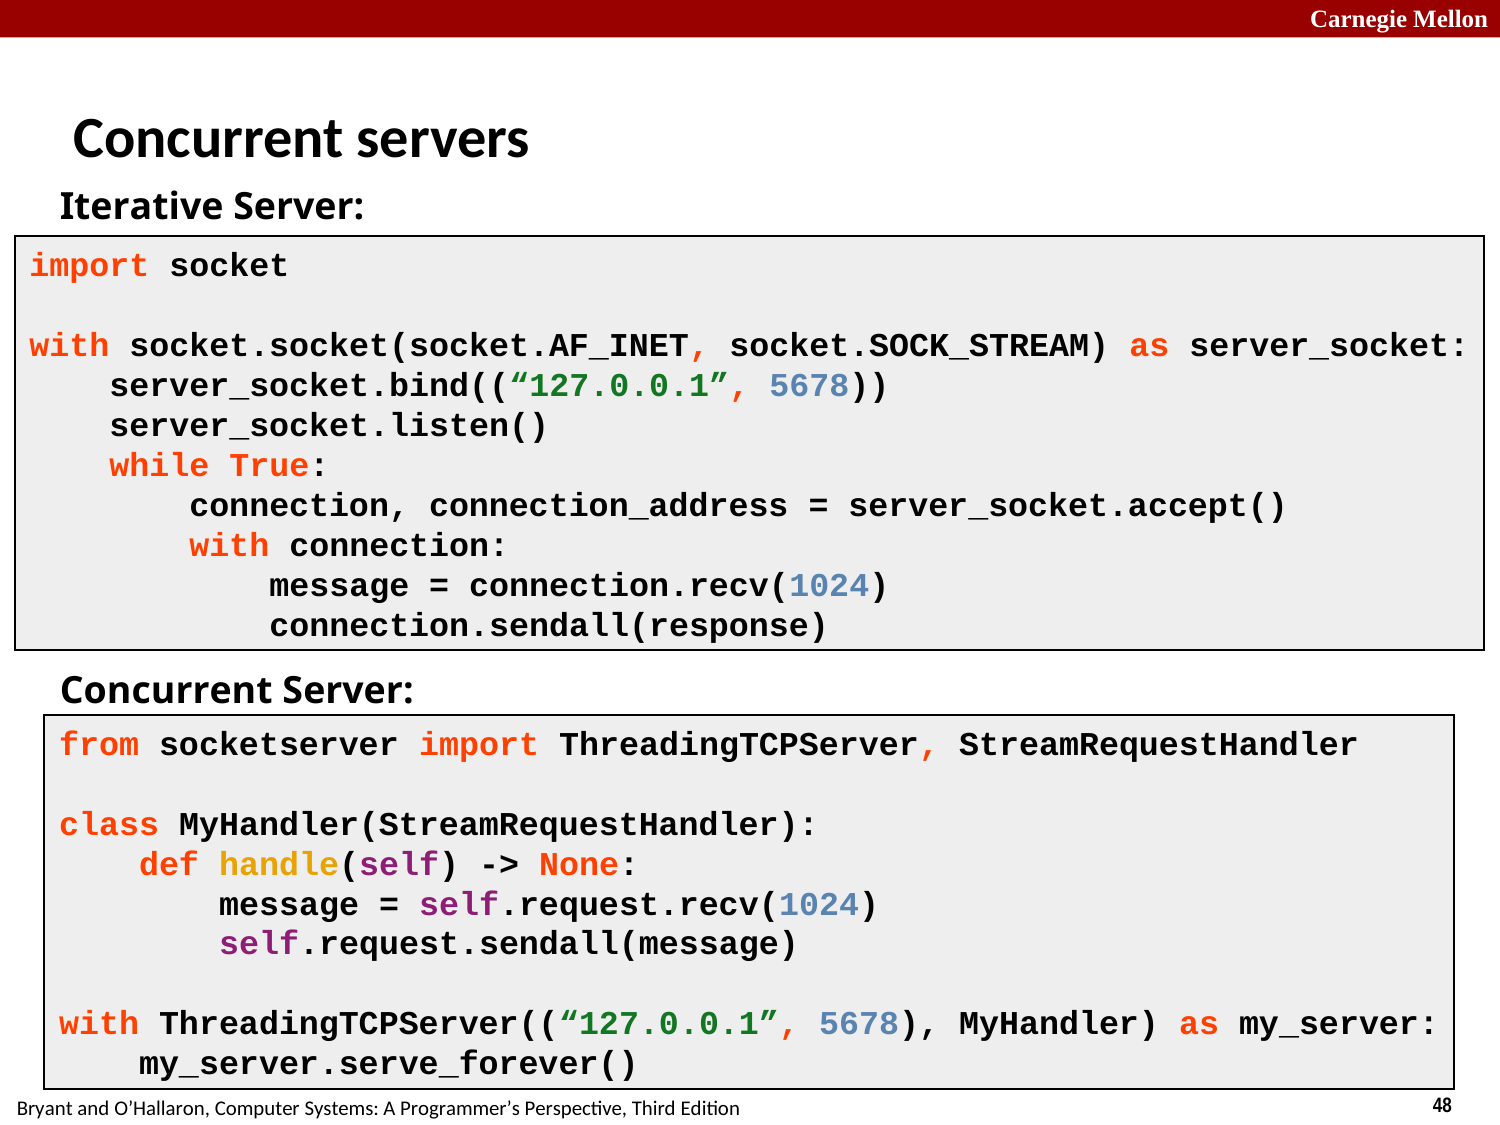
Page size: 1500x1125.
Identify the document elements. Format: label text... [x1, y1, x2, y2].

text_box Iterative Server: [45, 174, 511, 235]
text_box Concurrent Server: [45, 658, 511, 719]
text_box import socket with socket.socket(socket.AF_INET, socket.SOCK_STREAM) as server_socket: server_socket.bind((“127.0.0.1”, 5678)) server_socket.listen() while True: connection, connection_address = server_socket.accept() with connection: message = connection.recv(1024) connection.sendall(response) [14, 236, 1485, 651]
title Concurrent servers [58, 71, 1304, 197]
text_box from socketserver import ThreadingTCPServer, StreamRequestHandler class MyHandler(StreamRequestHandler): def handle(self) -> None: message = self.request.recv(1024) self.request.sendall(message) with ThreadingTCPServer((“127.0.0.1”, 5678), MyHandler) as my_server: my_server.serve_forever() [44, 714, 1455, 1089]
